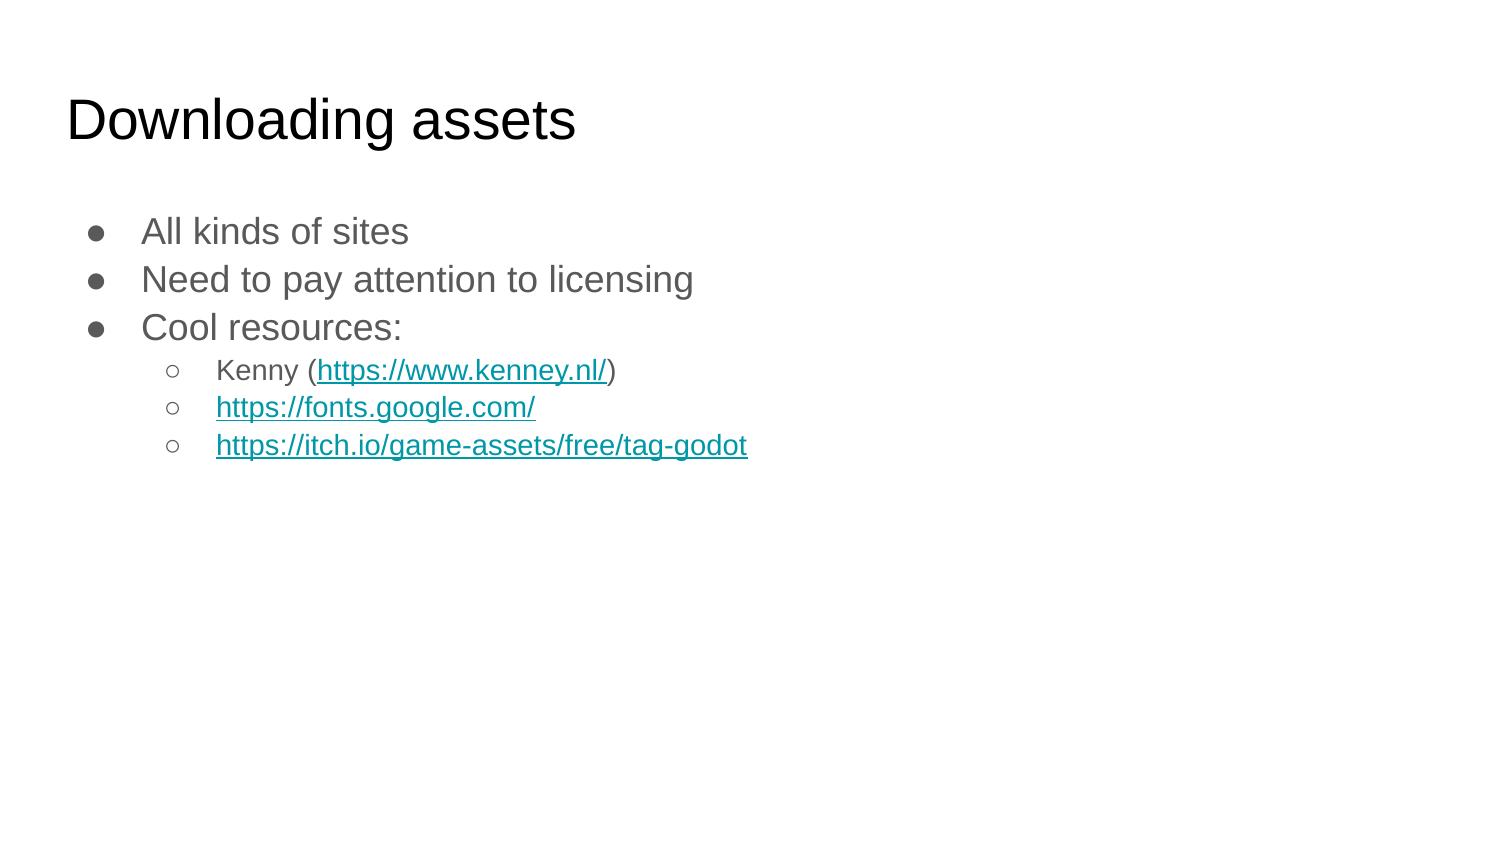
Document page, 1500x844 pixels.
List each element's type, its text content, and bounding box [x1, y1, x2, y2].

title Downloading assets [51, 72, 1449, 167]
list All kinds of sites Need to pay attention to licensing Cool resources: Kenny (https://www.kenney.nl/) https://fonts.google.com/ https://itch.io/game-assets/free/tag-godot [51, 189, 1449, 750]
